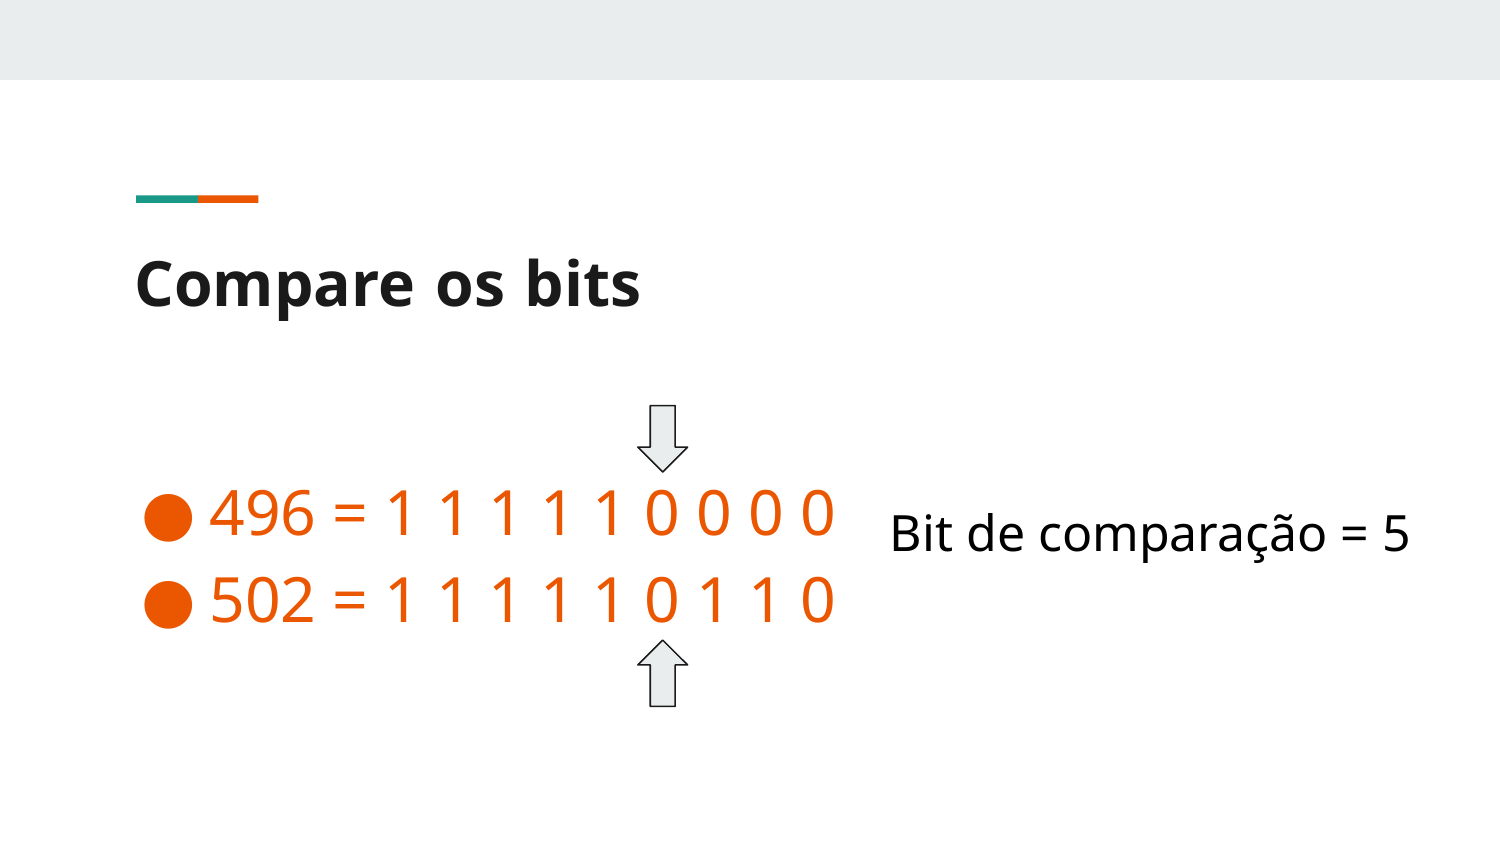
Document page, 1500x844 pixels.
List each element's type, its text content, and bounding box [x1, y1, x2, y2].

text_box [637, 405, 688, 472]
text_box [637, 640, 688, 707]
title Compare os bits [119, 216, 1381, 305]
text_box Bit de comparação = 5 [874, 486, 1427, 598]
list 496 = 1 1 1 1 1 0 0 0 0 502 = 1 1 1 1 1 0 1 1 0 [119, 447, 1381, 635]
